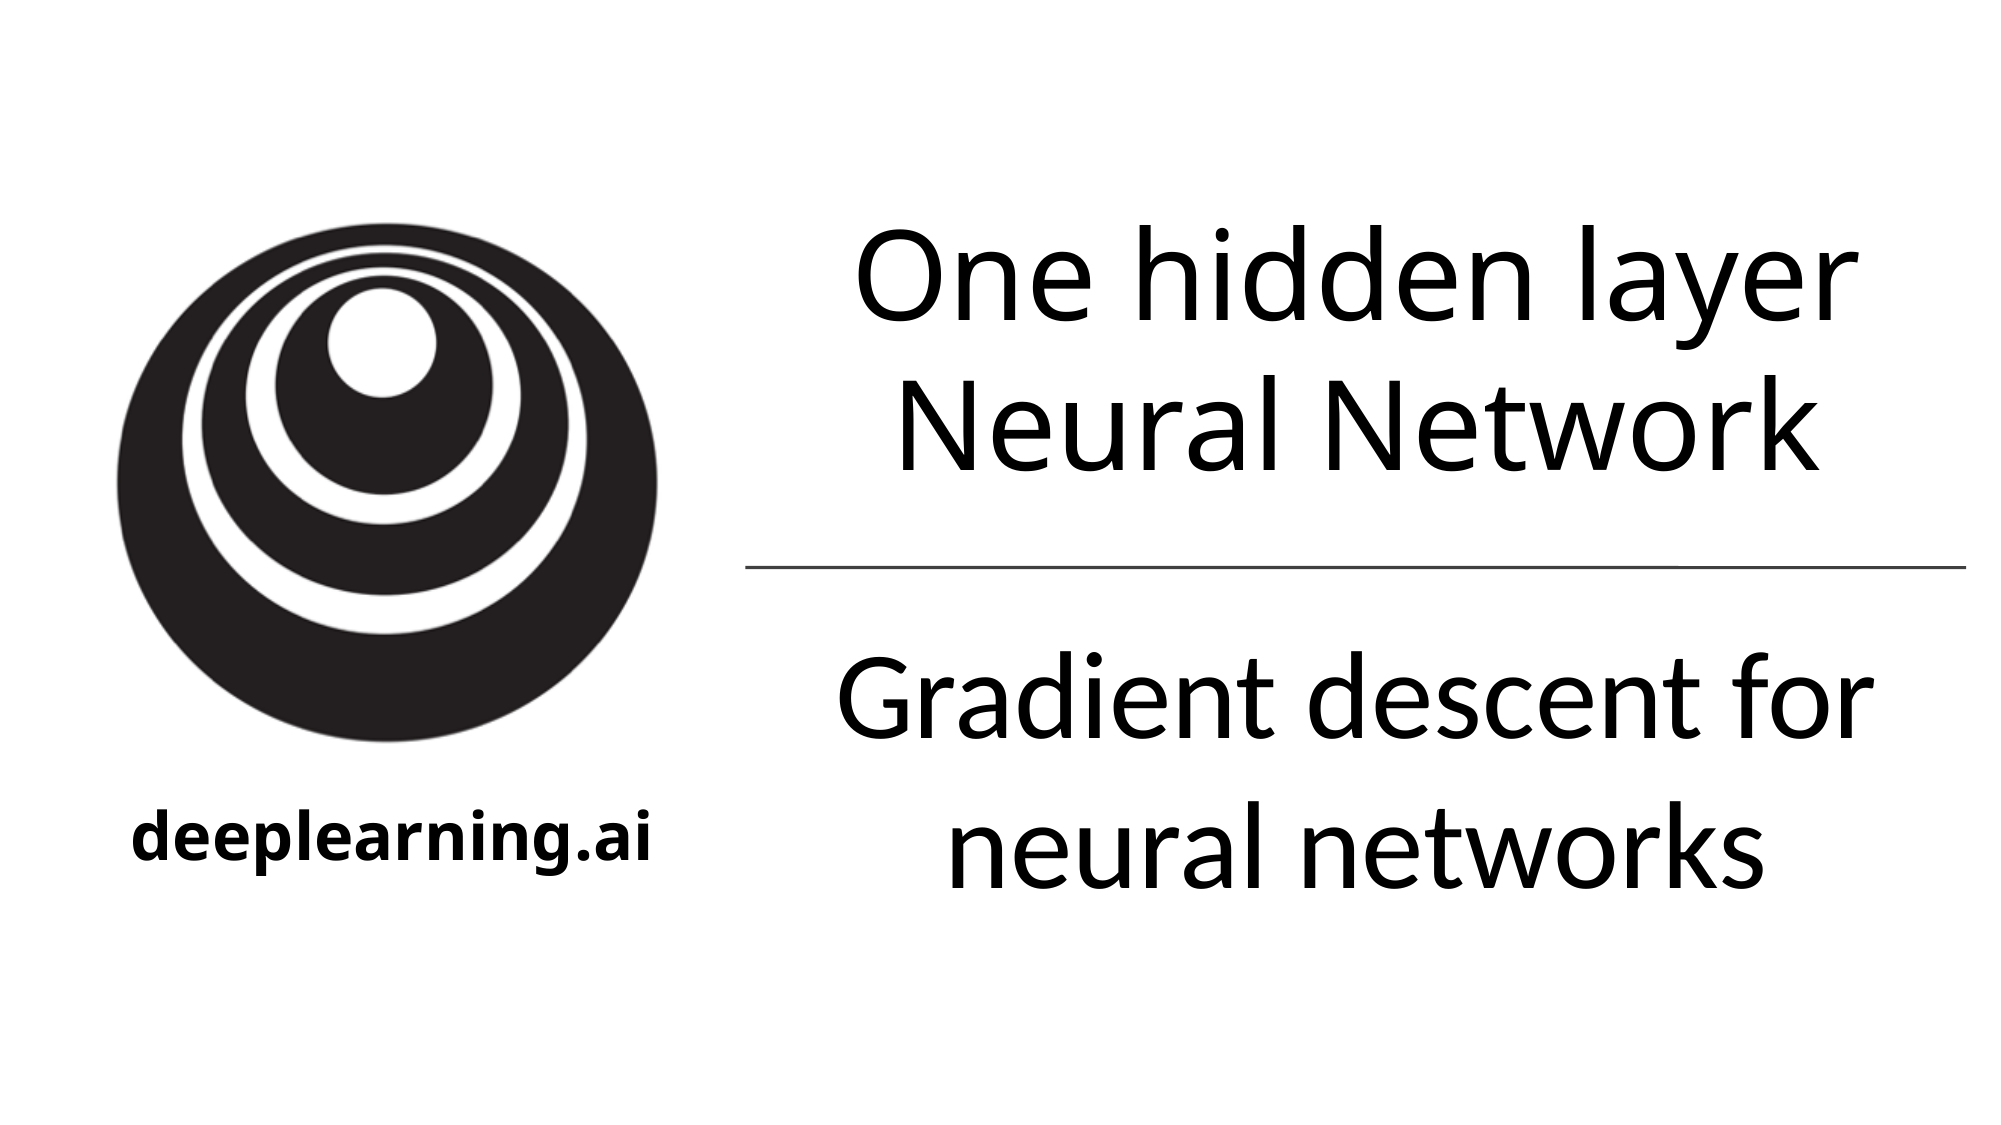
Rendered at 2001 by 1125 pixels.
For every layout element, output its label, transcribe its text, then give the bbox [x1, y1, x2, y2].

picture [77, 186, 708, 797]
text_box One hidden layer Neural Network [759, 188, 1954, 503]
text_box Gradient descent for neural networks [820, 605, 1893, 1071]
